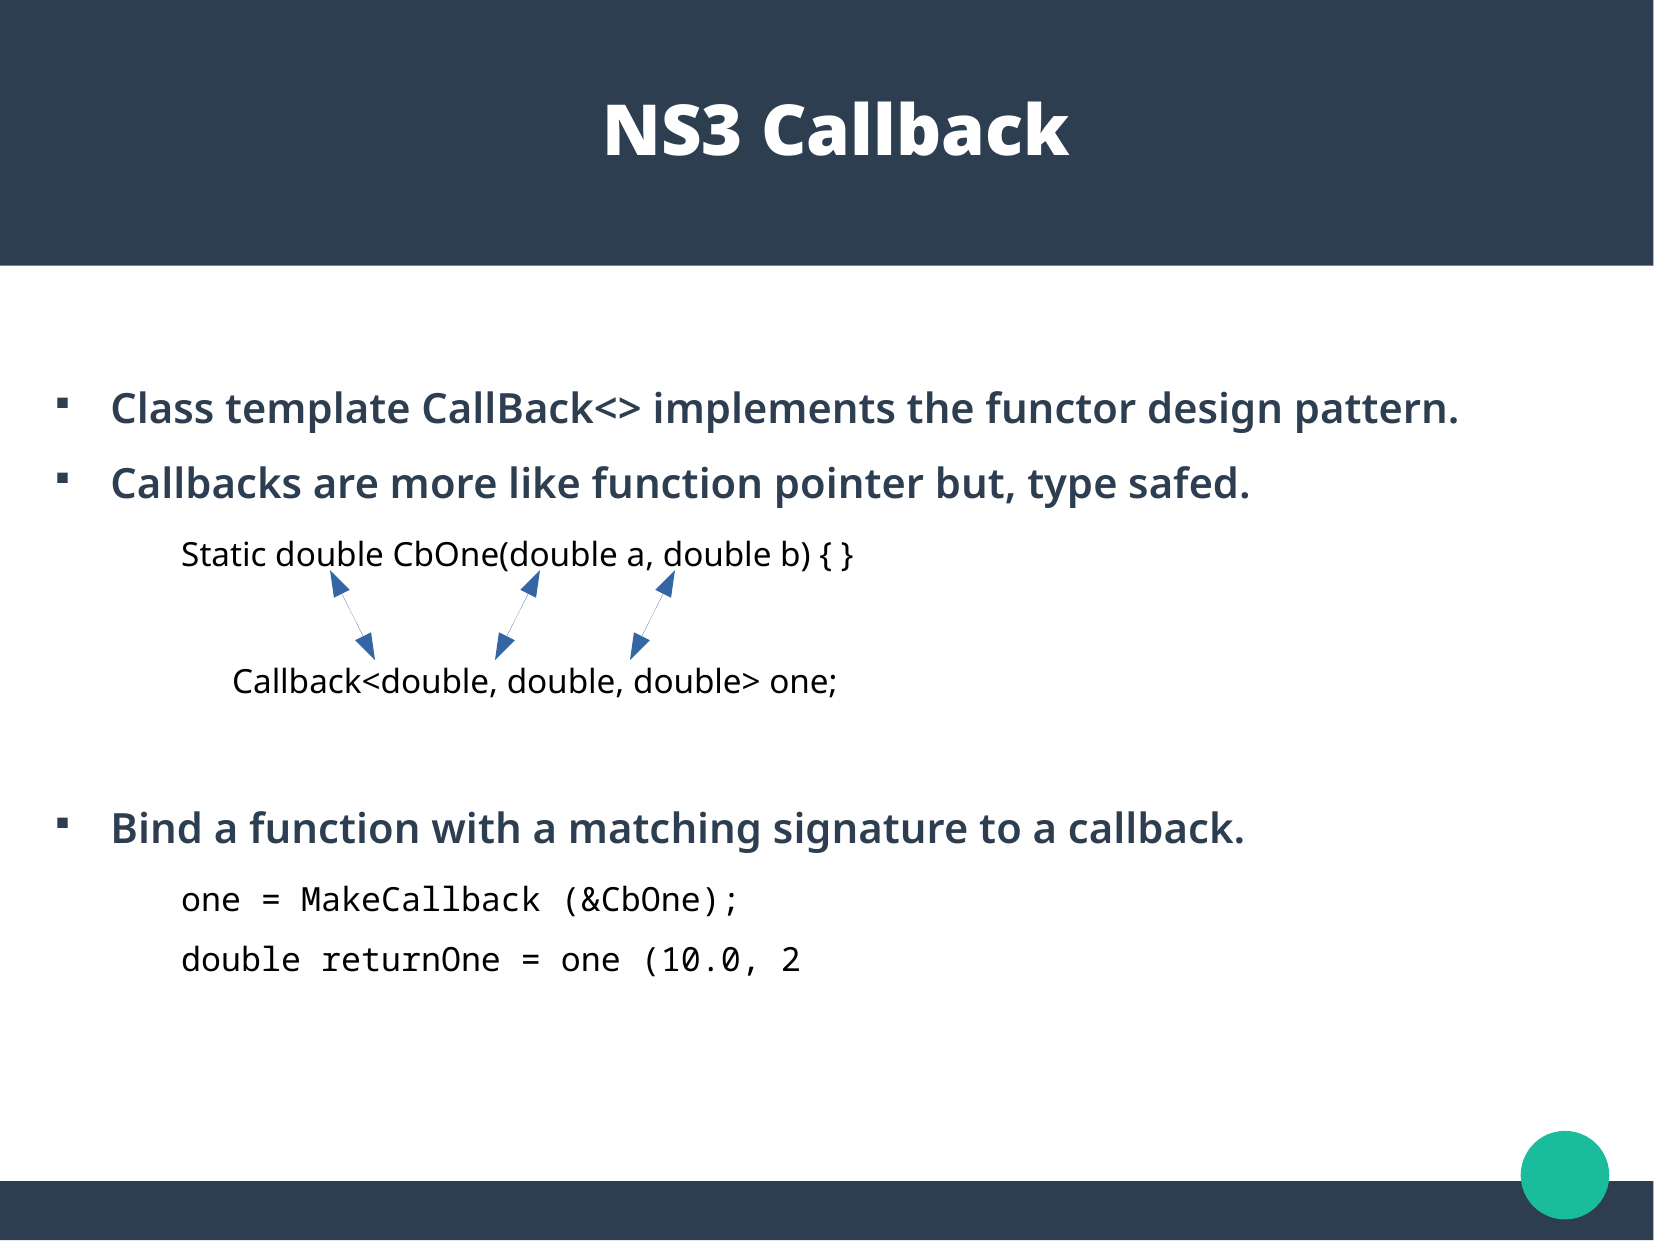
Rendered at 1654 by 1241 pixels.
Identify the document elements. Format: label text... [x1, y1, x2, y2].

title NS3 Callback [59, 49, 1595, 207]
list Class template CallBack<> implements the functor design pattern. Callbacks are more like function pointer but, type safed. Static double CbOne(double a, double b) { } Callback<double, double, double> one; Bind a function with a matching signature to a callback. one = MakeCallback (&CbOne); double returnOne = one (10.0, 2 [39, 300, 1576, 1127]
